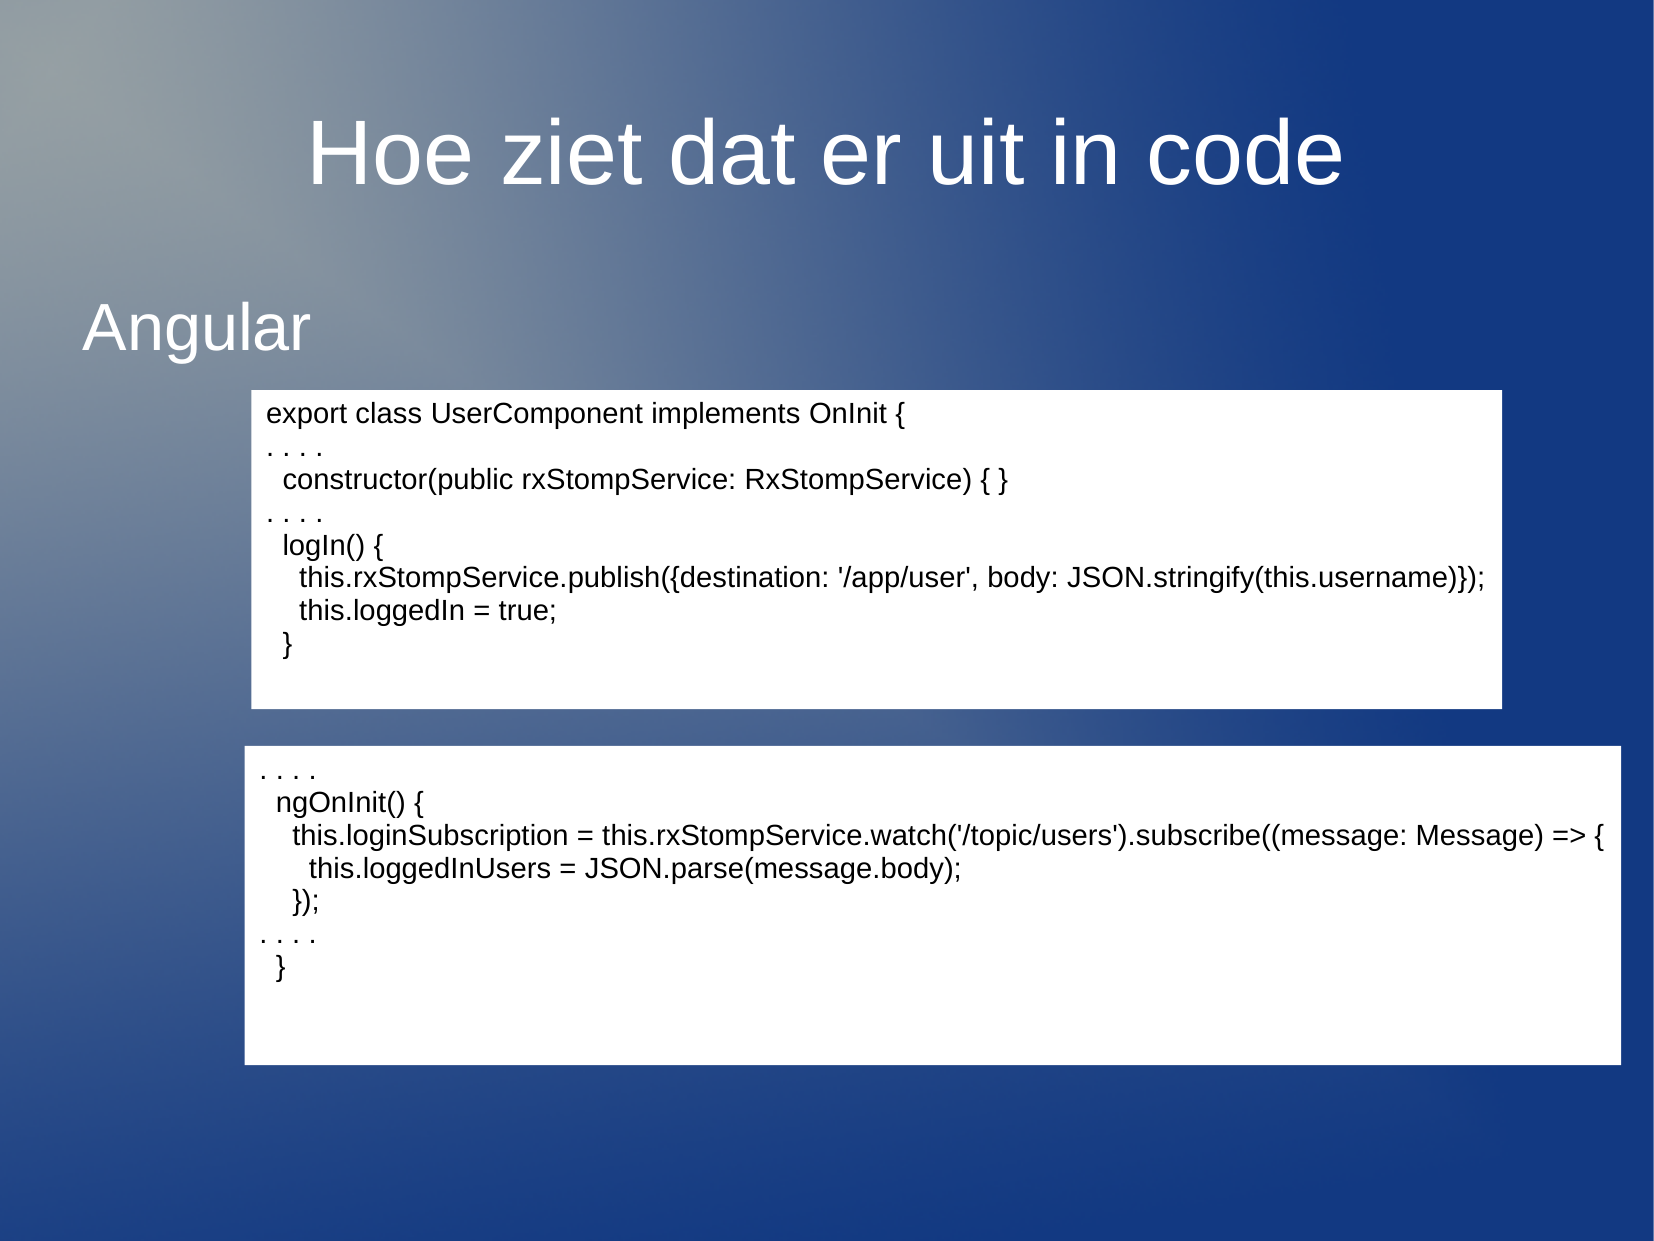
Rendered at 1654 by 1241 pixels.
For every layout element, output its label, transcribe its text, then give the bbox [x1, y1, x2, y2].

text_box . . . . ngOnInit() { this.loginSubscription = this.rxStompService.watch('/topic/users').subscribe((message: Message) => { this.loggedInUsers = JSON.parse(message.body); }); . . . . } [244, 745, 1621, 1066]
title Hoe ziet dat er uit in code [82, 49, 1571, 257]
list Angular [82, 290, 1571, 1109]
text_box export class UserComponent implements OnInit { . . . . constructor(public rxStompService: RxStompService) { } . . . . logIn() { this.rxStompService.publish({destination: '/app/user', body: JSON.stringify(this.username)}); this.loggedIn = true; } [251, 390, 1501, 710]
picture [0, 0, 1654, 1241]
